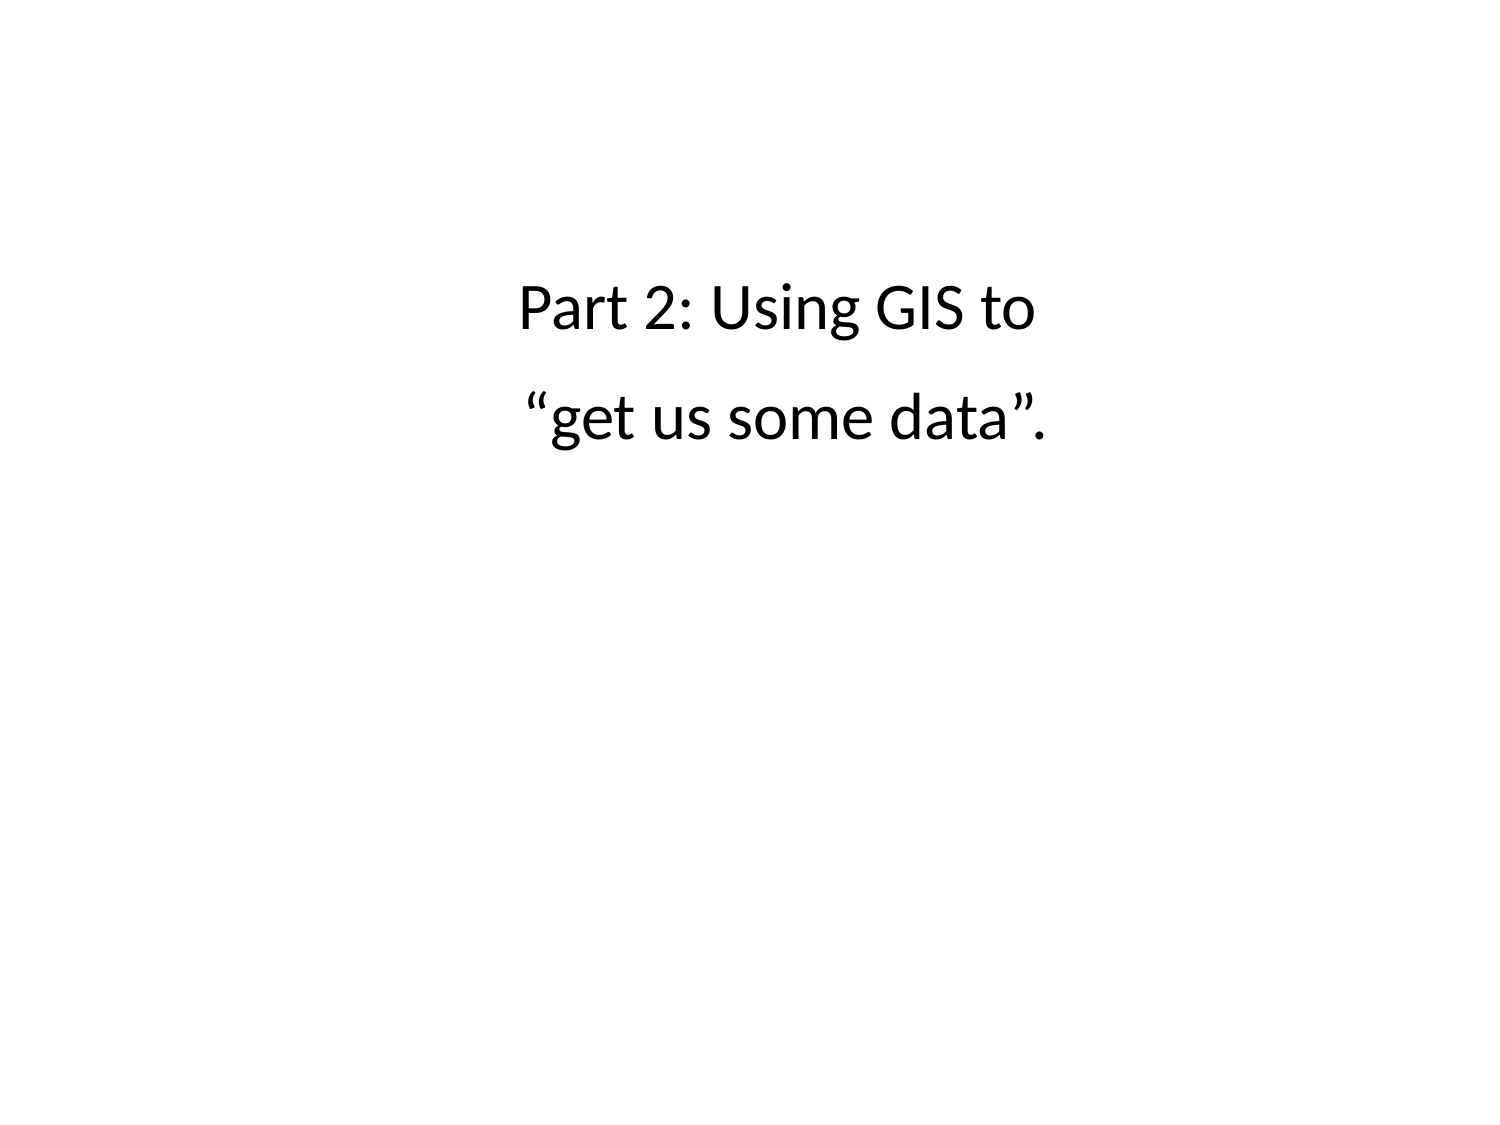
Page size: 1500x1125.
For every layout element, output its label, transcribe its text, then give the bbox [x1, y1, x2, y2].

list Part 2: Using GIS to “get us some data”. [75, 263, 1425, 916]
